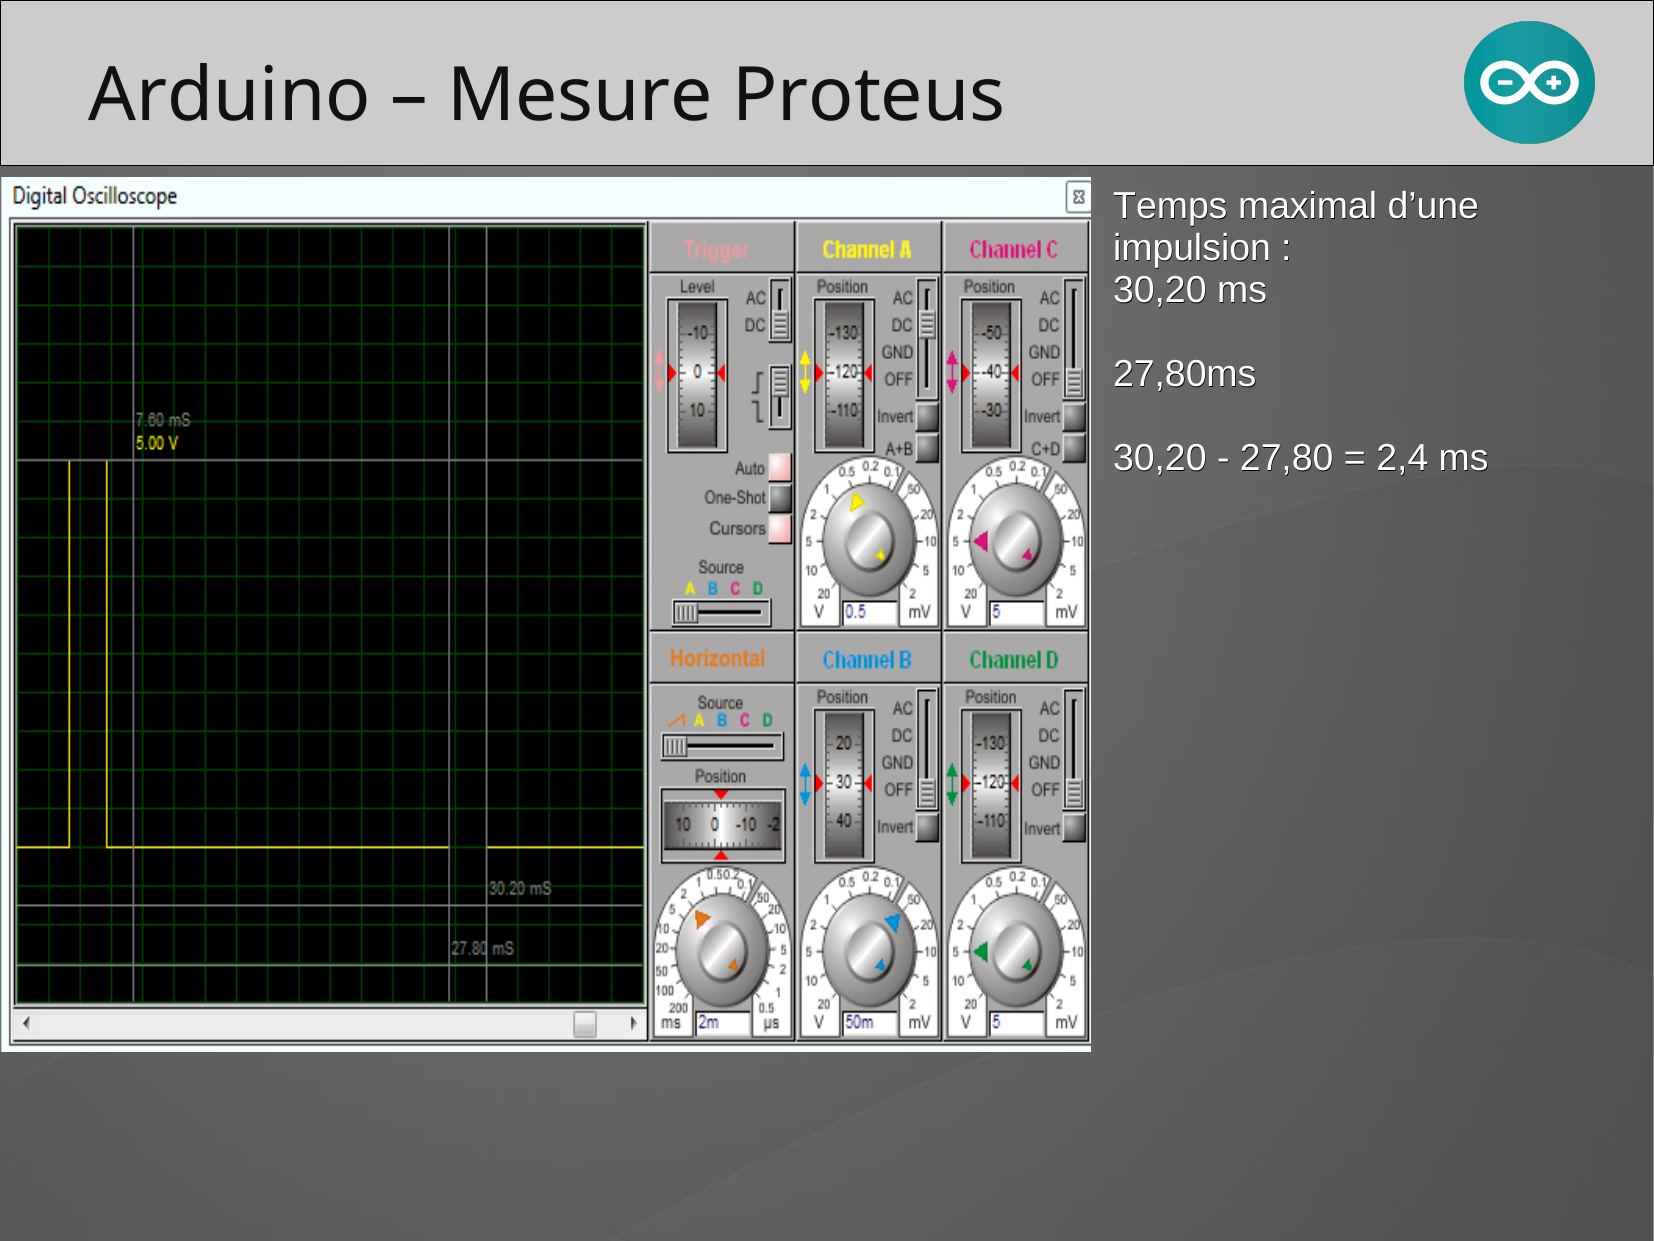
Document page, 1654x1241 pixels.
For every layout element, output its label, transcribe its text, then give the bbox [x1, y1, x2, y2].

text_box Temps maximal d’une impulsion : 30,20 ms 27,80ms 30,20 - 27,80 = 2,4 ms [1098, 177, 1642, 483]
picture [0, 166, 1654, 1241]
text_box Arduino – Mesure Proteus [0, 33, 1382, 252]
text_box [0, 0, 1654, 165]
picture [1464, 21, 1595, 144]
